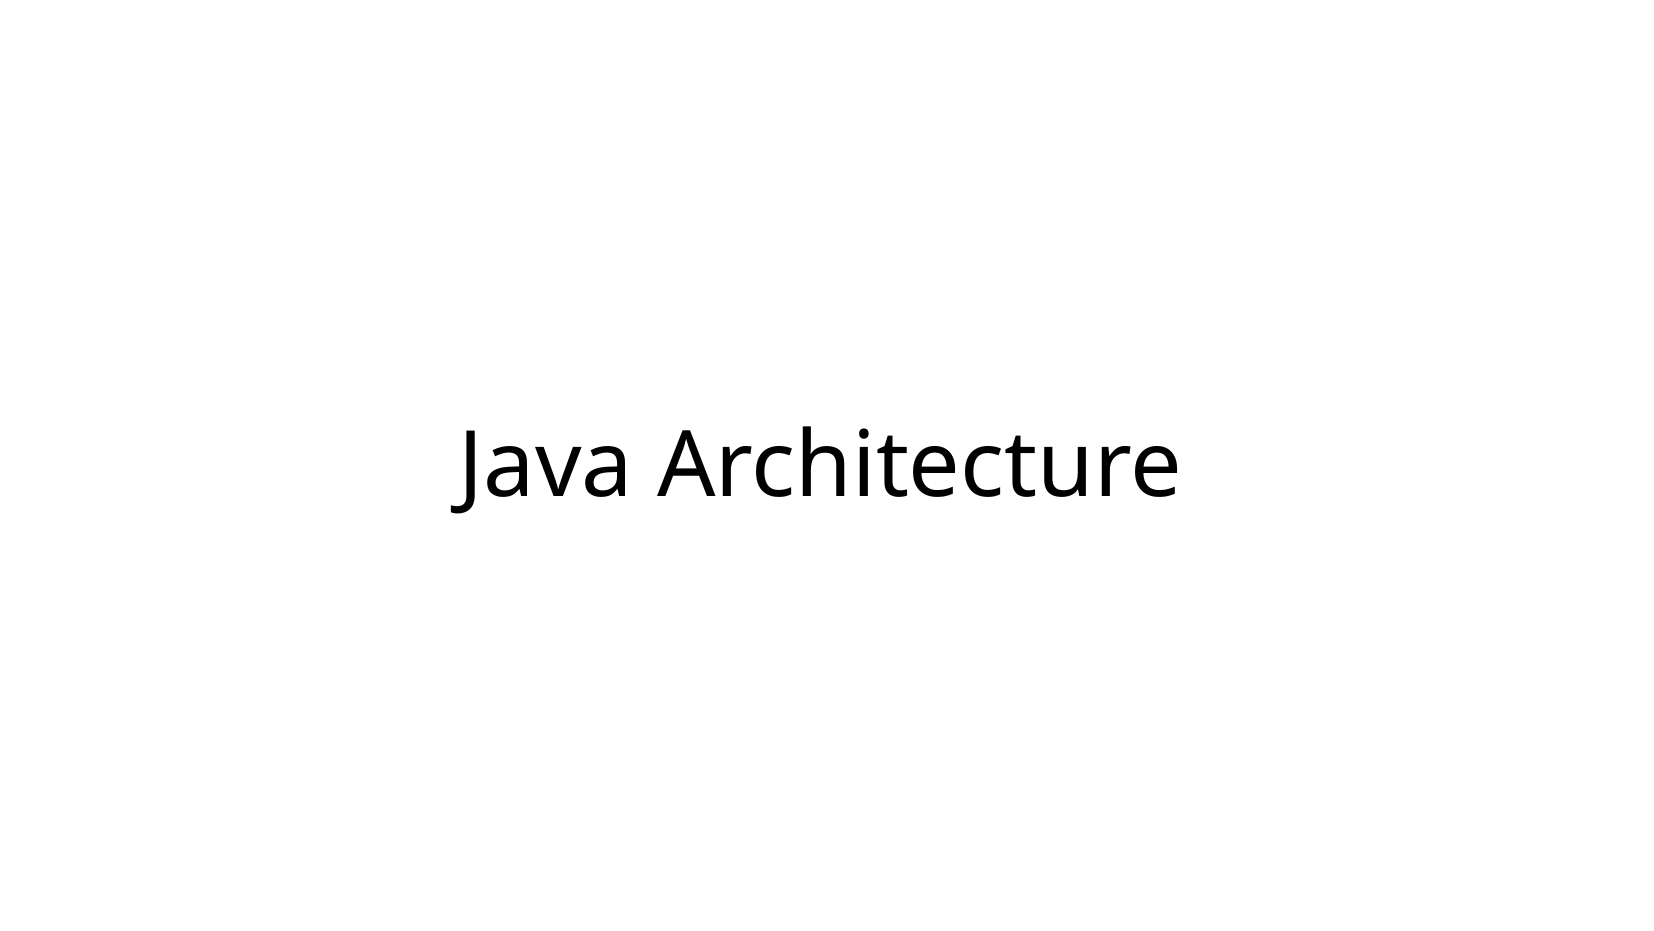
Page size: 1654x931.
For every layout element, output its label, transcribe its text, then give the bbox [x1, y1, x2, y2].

title Java Architecture [76, 383, 1565, 540]
